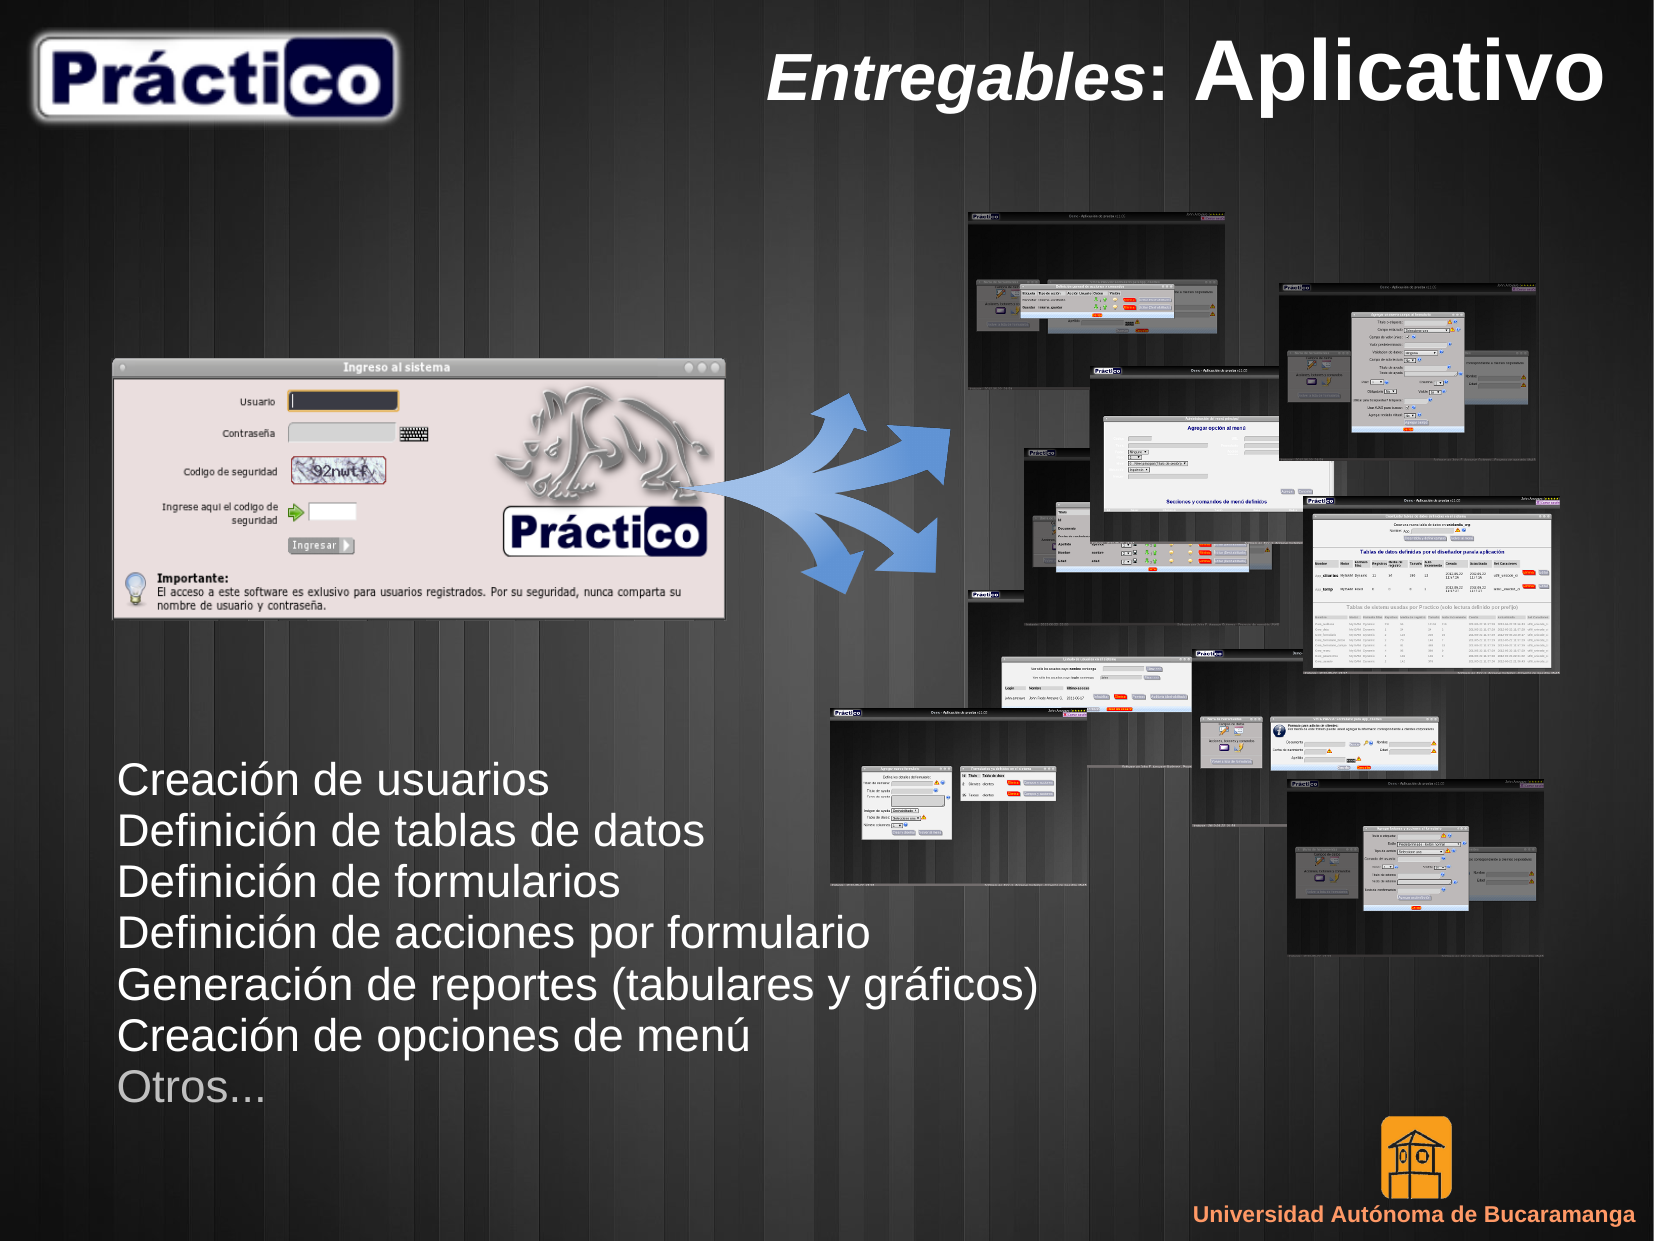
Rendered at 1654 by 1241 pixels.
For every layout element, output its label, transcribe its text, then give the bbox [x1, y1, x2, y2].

title Entregables: Aplicativo [466, 17, 1607, 125]
text_box Creación de usuarios Definición de tablas de datos Definición de formularios Definición de acciones por formulario Generación de reportes (tabulares y gráficos) Creación de opciones de menú Otros... [116, 702, 1086, 1164]
picture [0, 0, 1654, 1241]
text_box Universidad Autónoma de Bucaramanga [1192, 1173, 1654, 1241]
